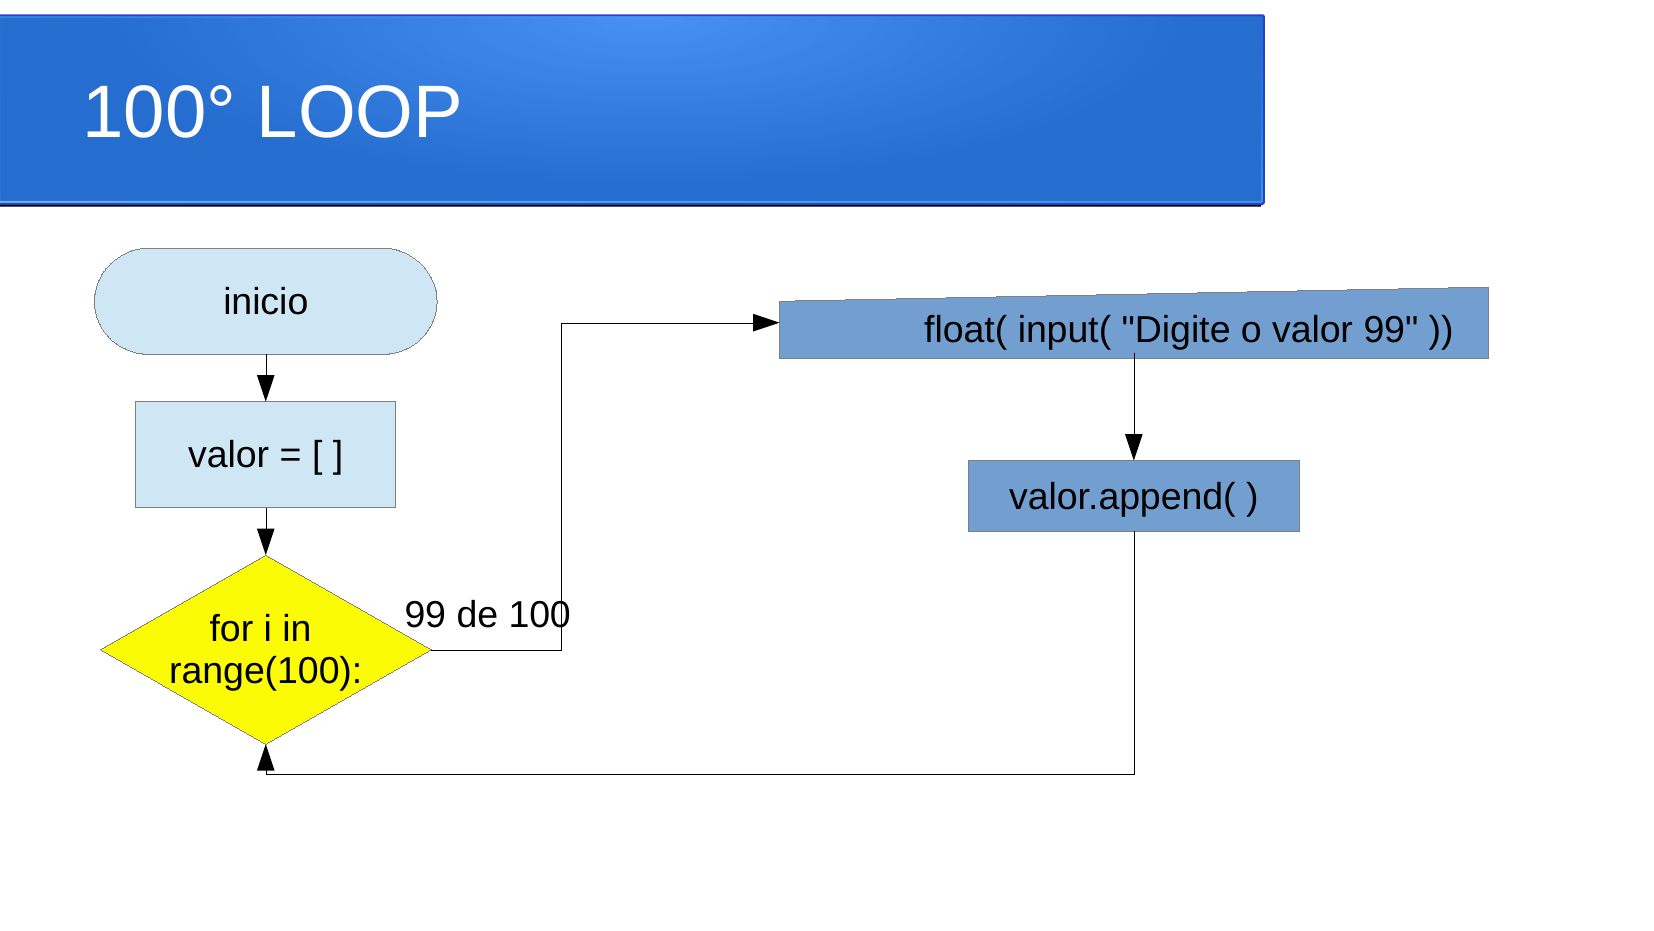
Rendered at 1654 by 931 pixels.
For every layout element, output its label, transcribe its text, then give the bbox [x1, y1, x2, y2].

text_box valor.append( ) [968, 460, 1300, 532]
text_box 99 de 100 [389, 586, 615, 686]
text_box inicio [94, 248, 438, 355]
text_box for i in range(100): [100, 555, 432, 745]
text_box float( input( "Digite o valor 99" )) [779, 287, 1489, 359]
text_box valor = [ ] [135, 401, 396, 508]
title 100° LOOP [82, 35, 1235, 189]
